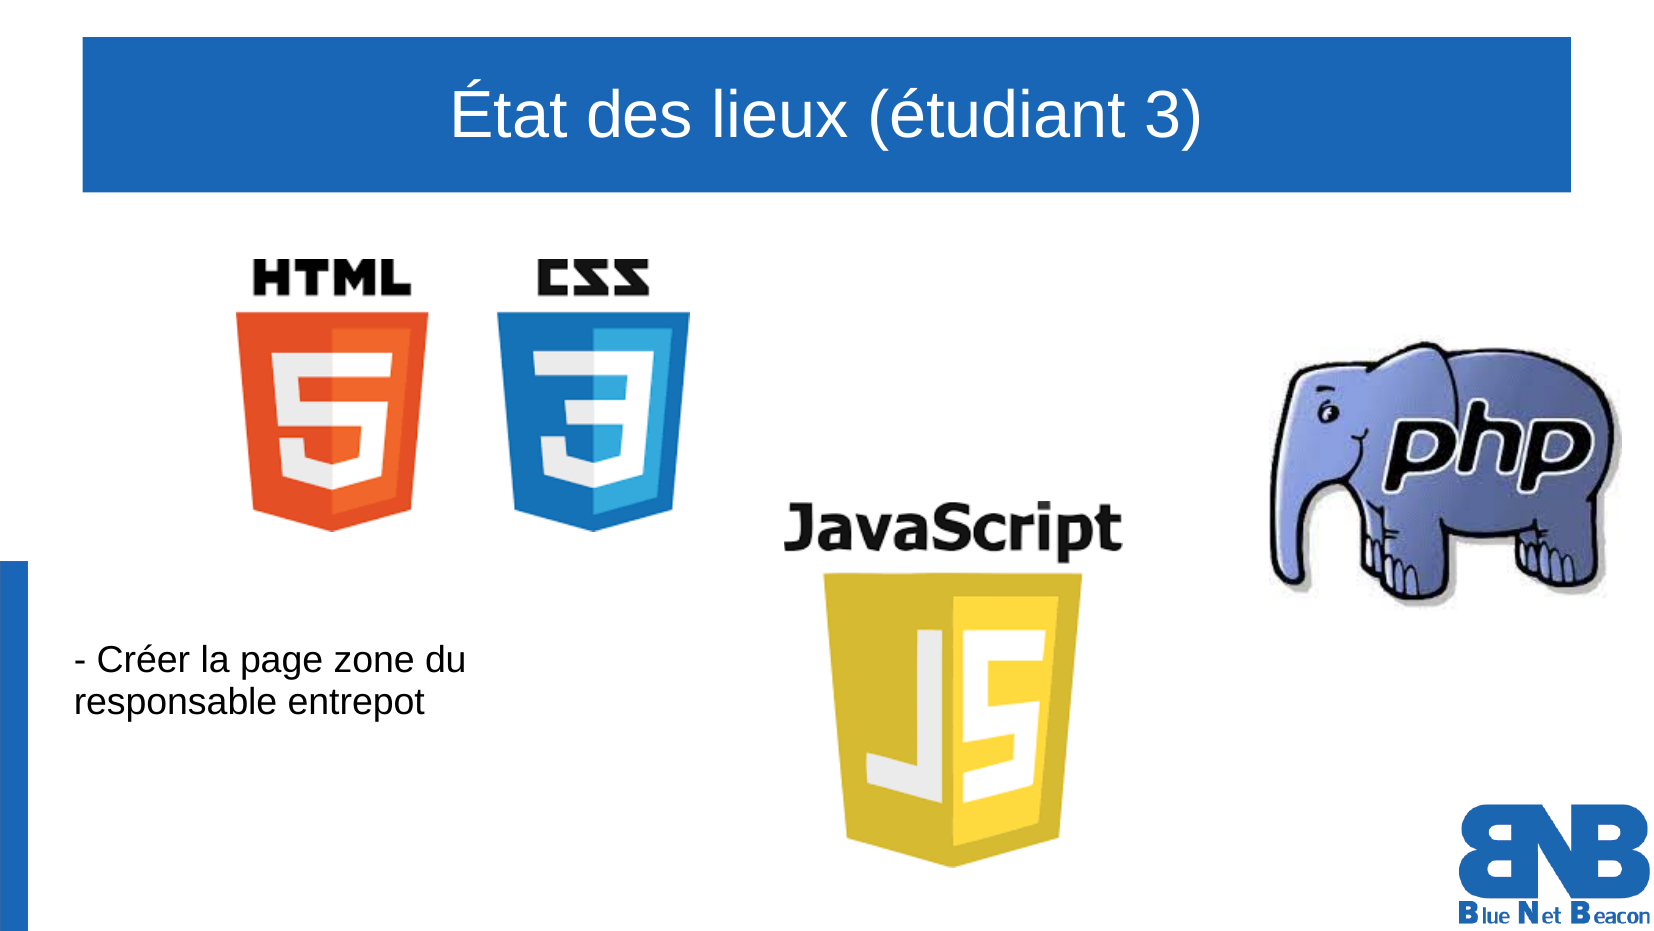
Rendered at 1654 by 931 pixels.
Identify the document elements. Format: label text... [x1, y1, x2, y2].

title État des lieux (étudiant 3) [82, 37, 1571, 193]
picture [236, 259, 690, 532]
text_box - Créer la page zone du responsable entrepot [59, 631, 680, 857]
picture [1269, 298, 1622, 650]
picture [1459, 797, 1650, 930]
picture [784, 501, 1123, 868]
text_box [0, 561, 28, 931]
